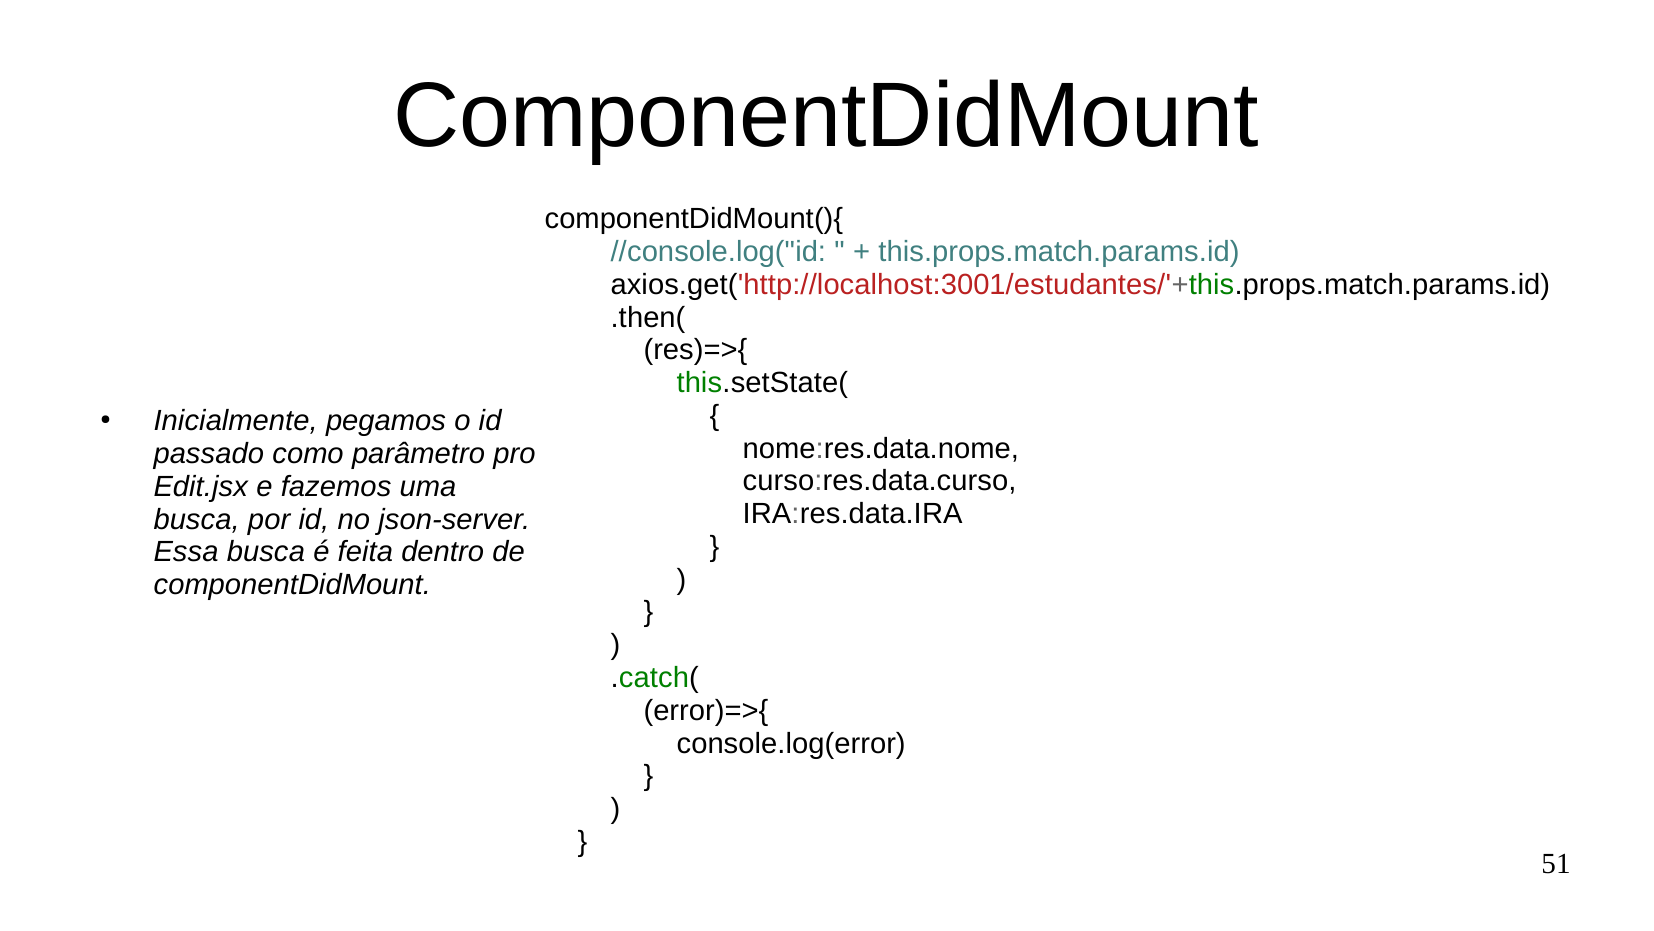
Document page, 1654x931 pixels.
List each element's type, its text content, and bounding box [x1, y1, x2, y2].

list Inicialmente, pegamos o id passado como parâmetro pro Edit.jsx e fazemos uma busca, por id, no json-server. Essa busca é feita dentro de componentDidMount. [82, 217, 529, 758]
title ComponentDidMount [82, 37, 1571, 193]
text_box componentDidMount(){ //console.log("id: " + this.props.match.params.id) axios.get('http://localhost:3001/estudantes/'+this.props.match.params.id) .then( (res)=>{ this.setState( { nome:res.data.nome, curso:res.data.curso, IRA:res.data.IRA } ) } ) .catch( (error)=>{ console.log(error) } ) } [529, 194, 1595, 898]
